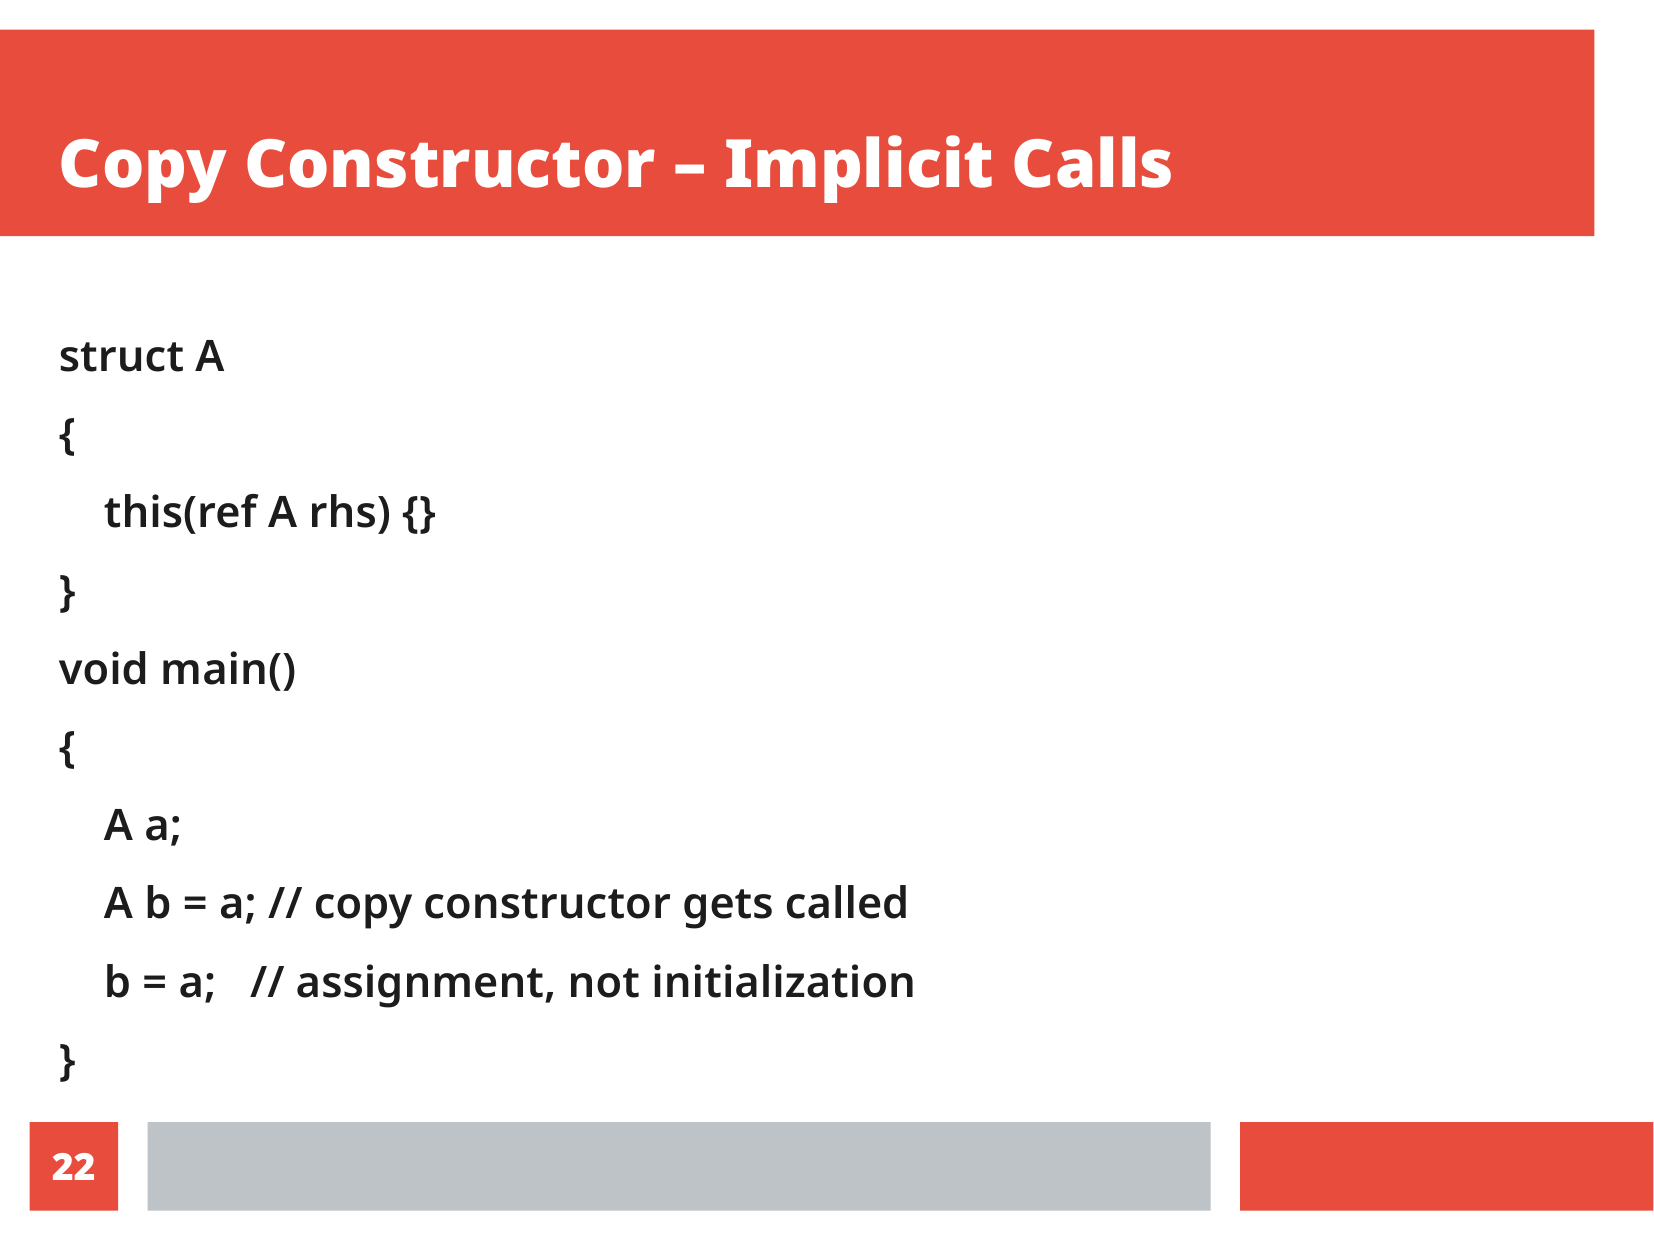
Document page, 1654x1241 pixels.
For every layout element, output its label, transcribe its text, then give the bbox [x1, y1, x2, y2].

title Copy Constructor – Implicit Calls [59, 59, 1595, 207]
list struct A { this(ref A rhs) {} } void main() { A a; A b = a; // copy constructor gets called b = a; // assignment, not initialization } [59, 324, 1565, 1093]
